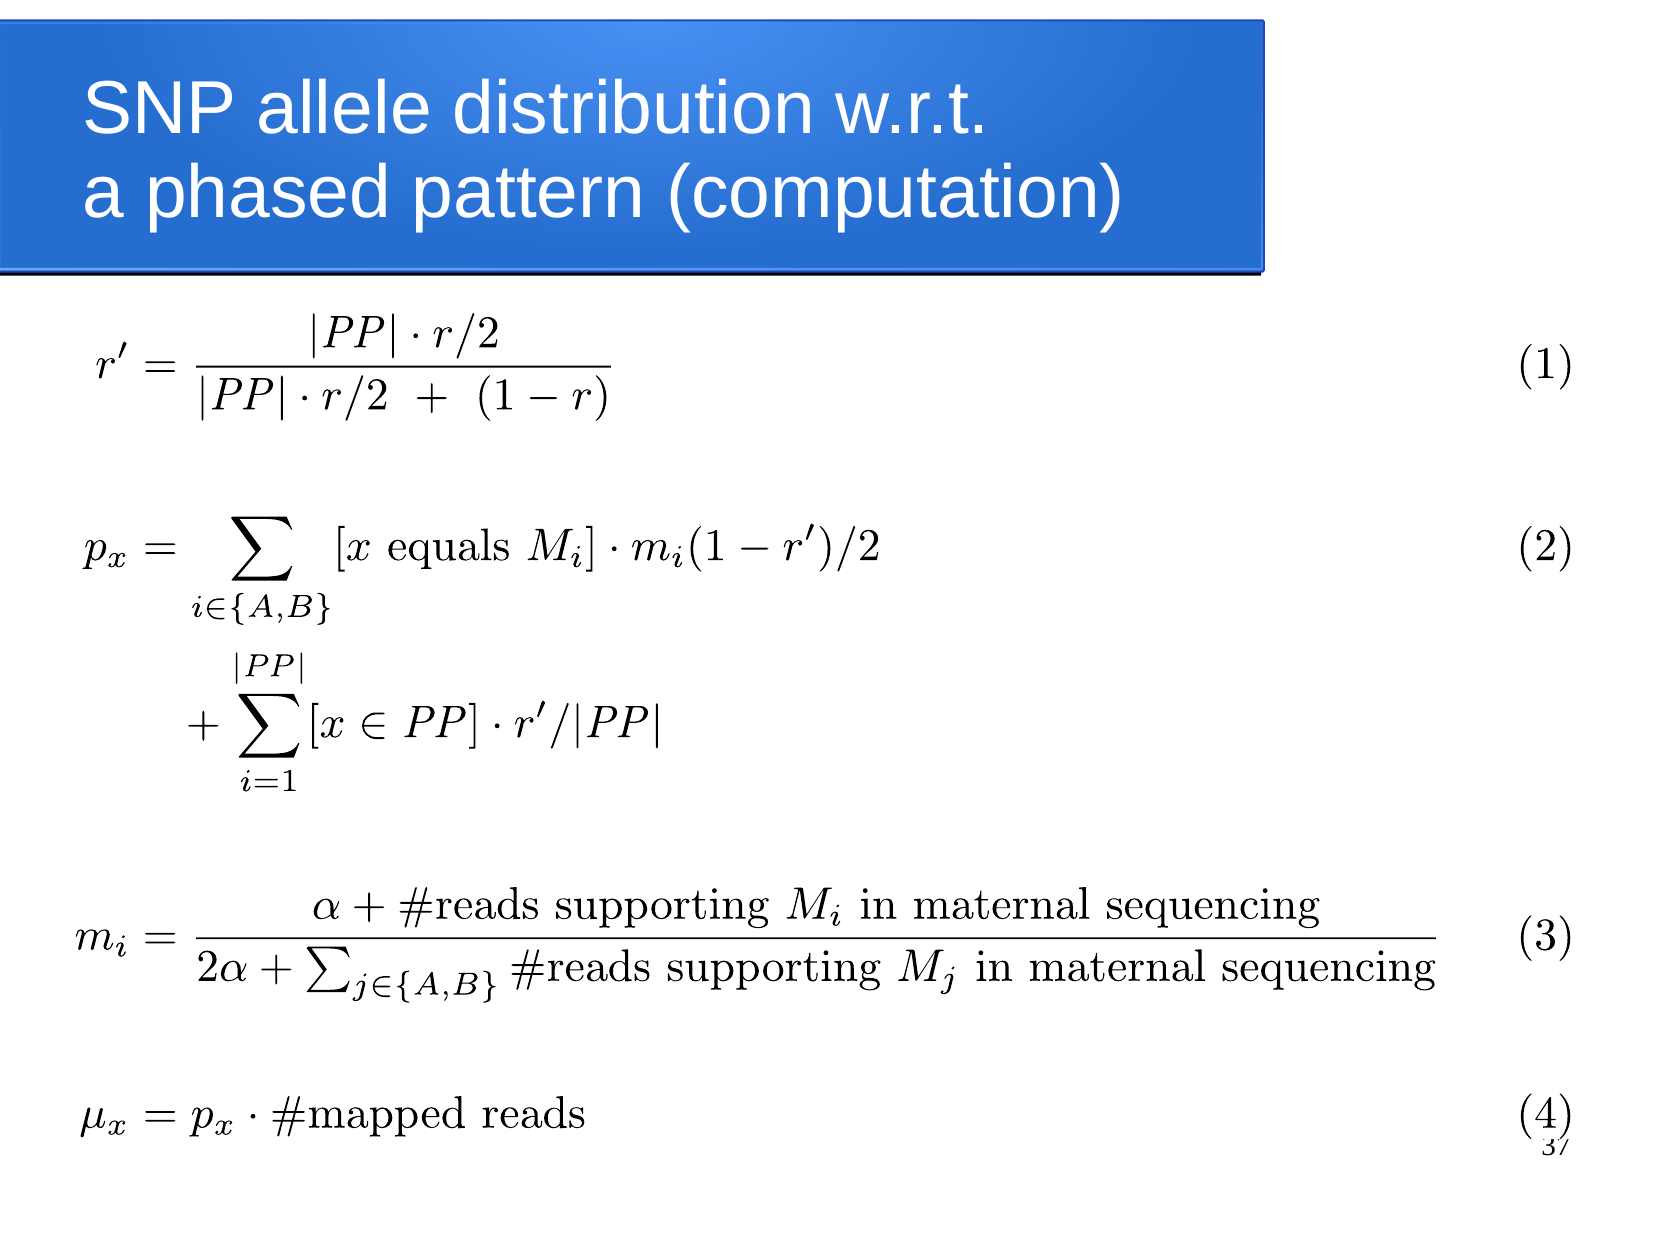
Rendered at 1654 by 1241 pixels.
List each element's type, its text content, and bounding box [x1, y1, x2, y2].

title SNP allele distribution w.r.t. a phased pattern (computation) [82, 47, 1235, 252]
text_box [74, 312, 1575, 1140]
